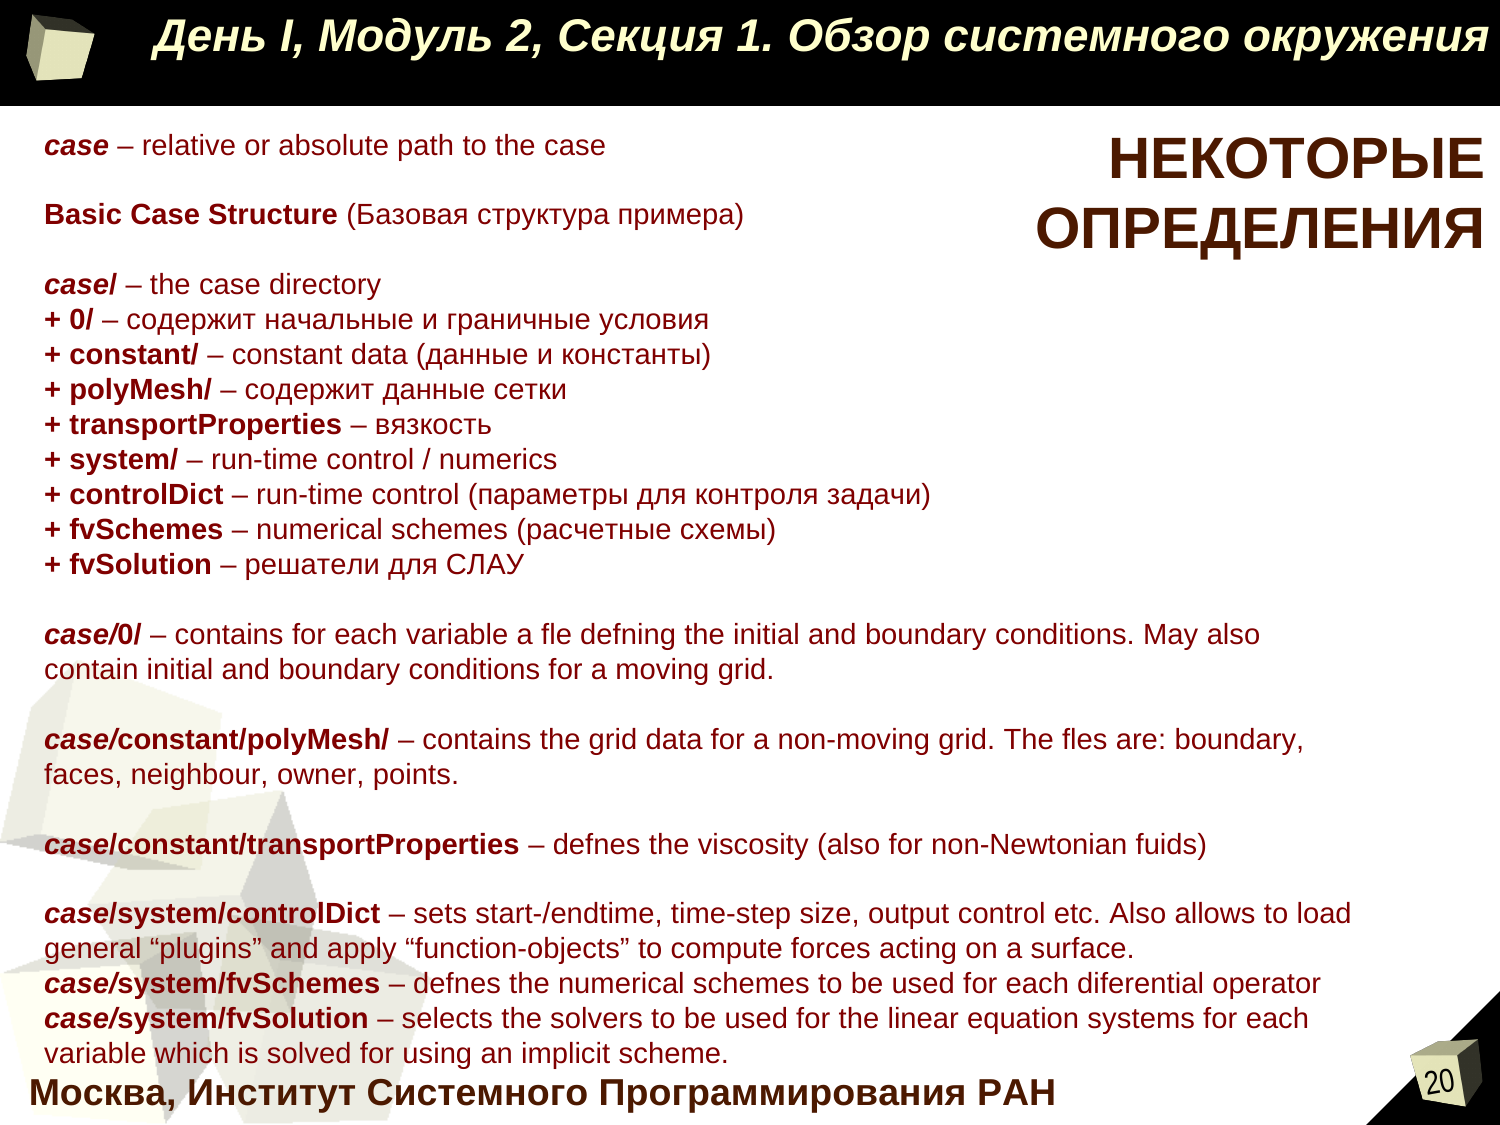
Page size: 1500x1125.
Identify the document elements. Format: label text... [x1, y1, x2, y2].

picture [0, 659, 433, 1125]
picture [423, 1088, 433, 1102]
text_box case – relative or absolute path to the case Basic Case Structure (Базовая структура примера) case/ – the case directory + 0/ – содержит начальные и граничные условия + constant/ – constant data (данные и константы) + polyMesh/ – содержит данные сетки + transportProperties – вязкость + system/ – run-time control / numerics + controlDict – run-time control (параметры для контроля задачи) + fvSchemes – numerical schemes (расчетные схемы) + fvSolution – решатели для СЛАУ case/0/ – contains for each variable a fle defning the initial and boundary conditions. May also contain initial and boundary conditions for a moving grid. case/constant/polyMesh/ – contains the grid data for a non-moving grid. The fles are: boundary, faces, neighbour, owner, points. case/constant/transportProperties – defnes the viscosity (also for non-Newtonian fuids) case/system/controlDict – sets start-/endtime, time-step size, output control etc. Also allows to load general “plugins” and apply “function-objects” to compute forces acting on a surface. case/system/fvSchemes – defnes the numerical schemes to be used for each diferential operator case/system/fvSolution – selects the solvers to be used for the linear equation systems for each variable which is solved for using an implicit scheme. [29, 268, 1424, 1078]
text_box НЕКОТОРЫЕ ОПРЕДЕЛЕНИЯ [4, 112, 1500, 268]
